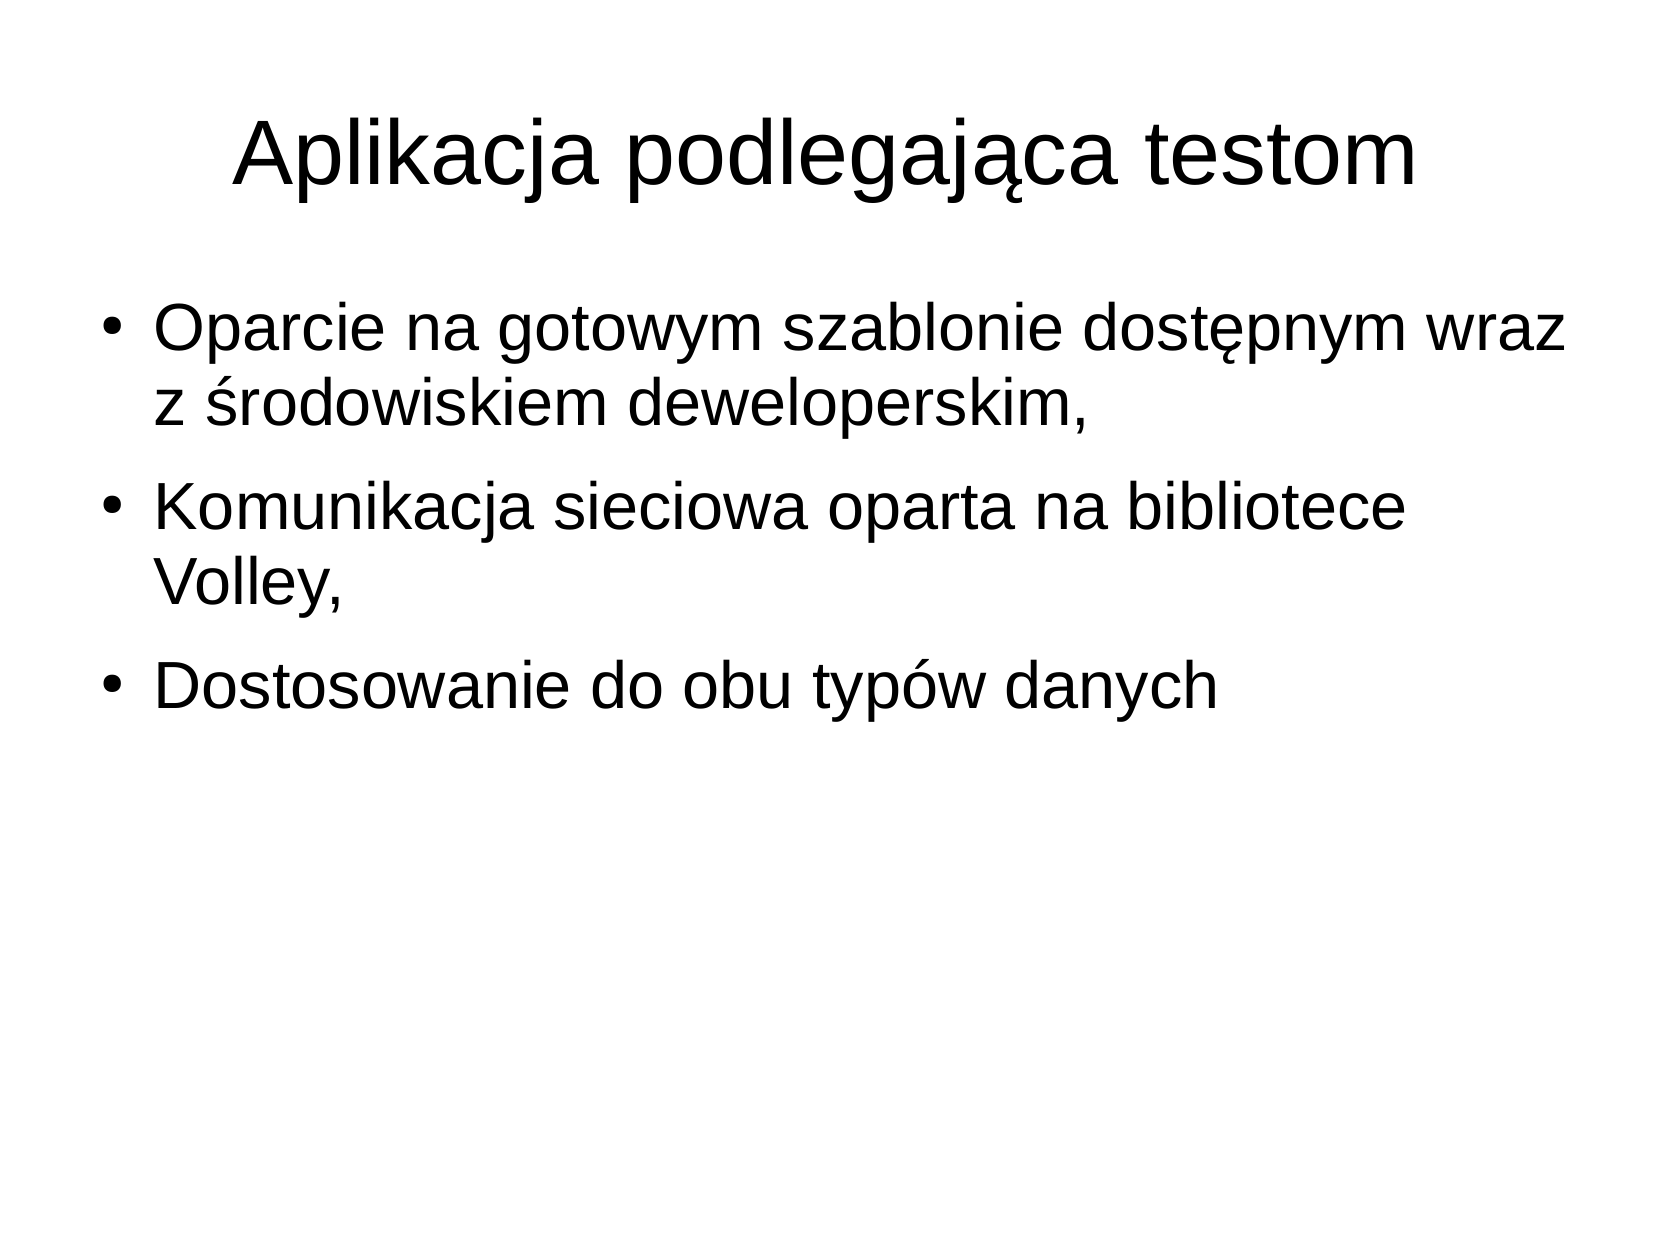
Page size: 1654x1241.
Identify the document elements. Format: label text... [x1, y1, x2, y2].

list Oparcie na gotowym szablonie dostępnym wraz z środowiskiem deweloperskim, Komunikacja sieciowa oparta na bibliotece Volley, Dostosowanie do obu typów danych [82, 290, 1571, 1010]
title Aplikacja podlegająca testom [82, 49, 1571, 257]
